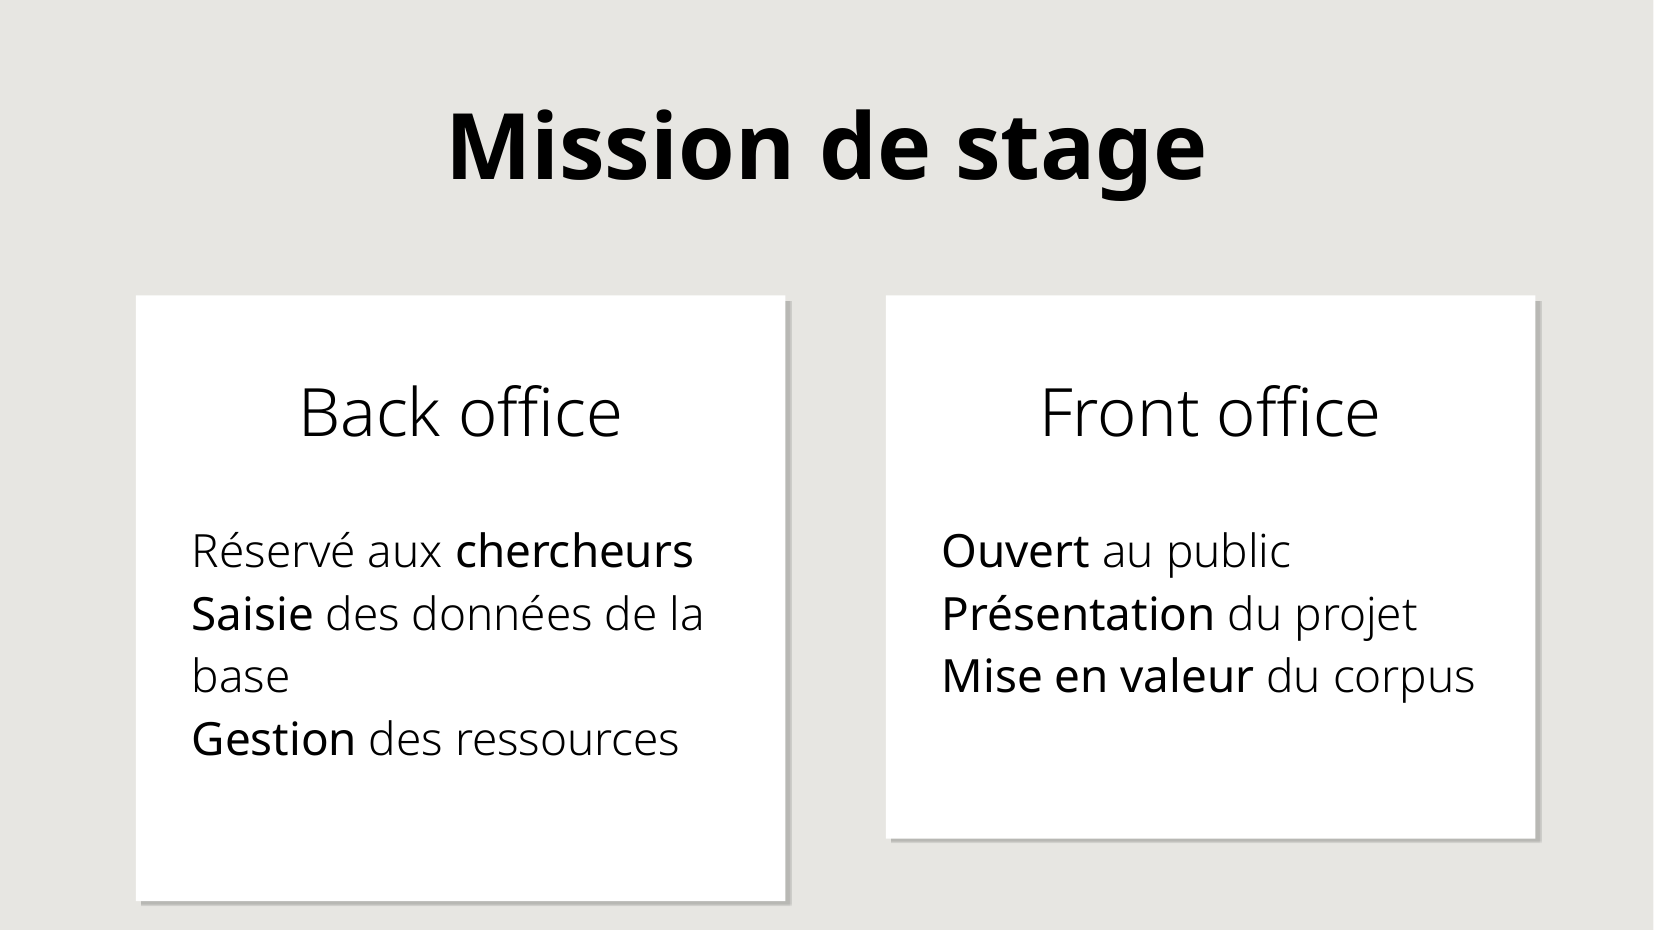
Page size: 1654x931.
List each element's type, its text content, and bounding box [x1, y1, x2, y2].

text_box Back office Réservé aux chercheurs Saisie des données de la base Gestion des ressources [135, 295, 786, 780]
text_box Front office Ouvert au public Présentation du projet Mise en valeur du corpus [885, 295, 1536, 780]
title Mission de stage [82, 66, 1571, 222]
